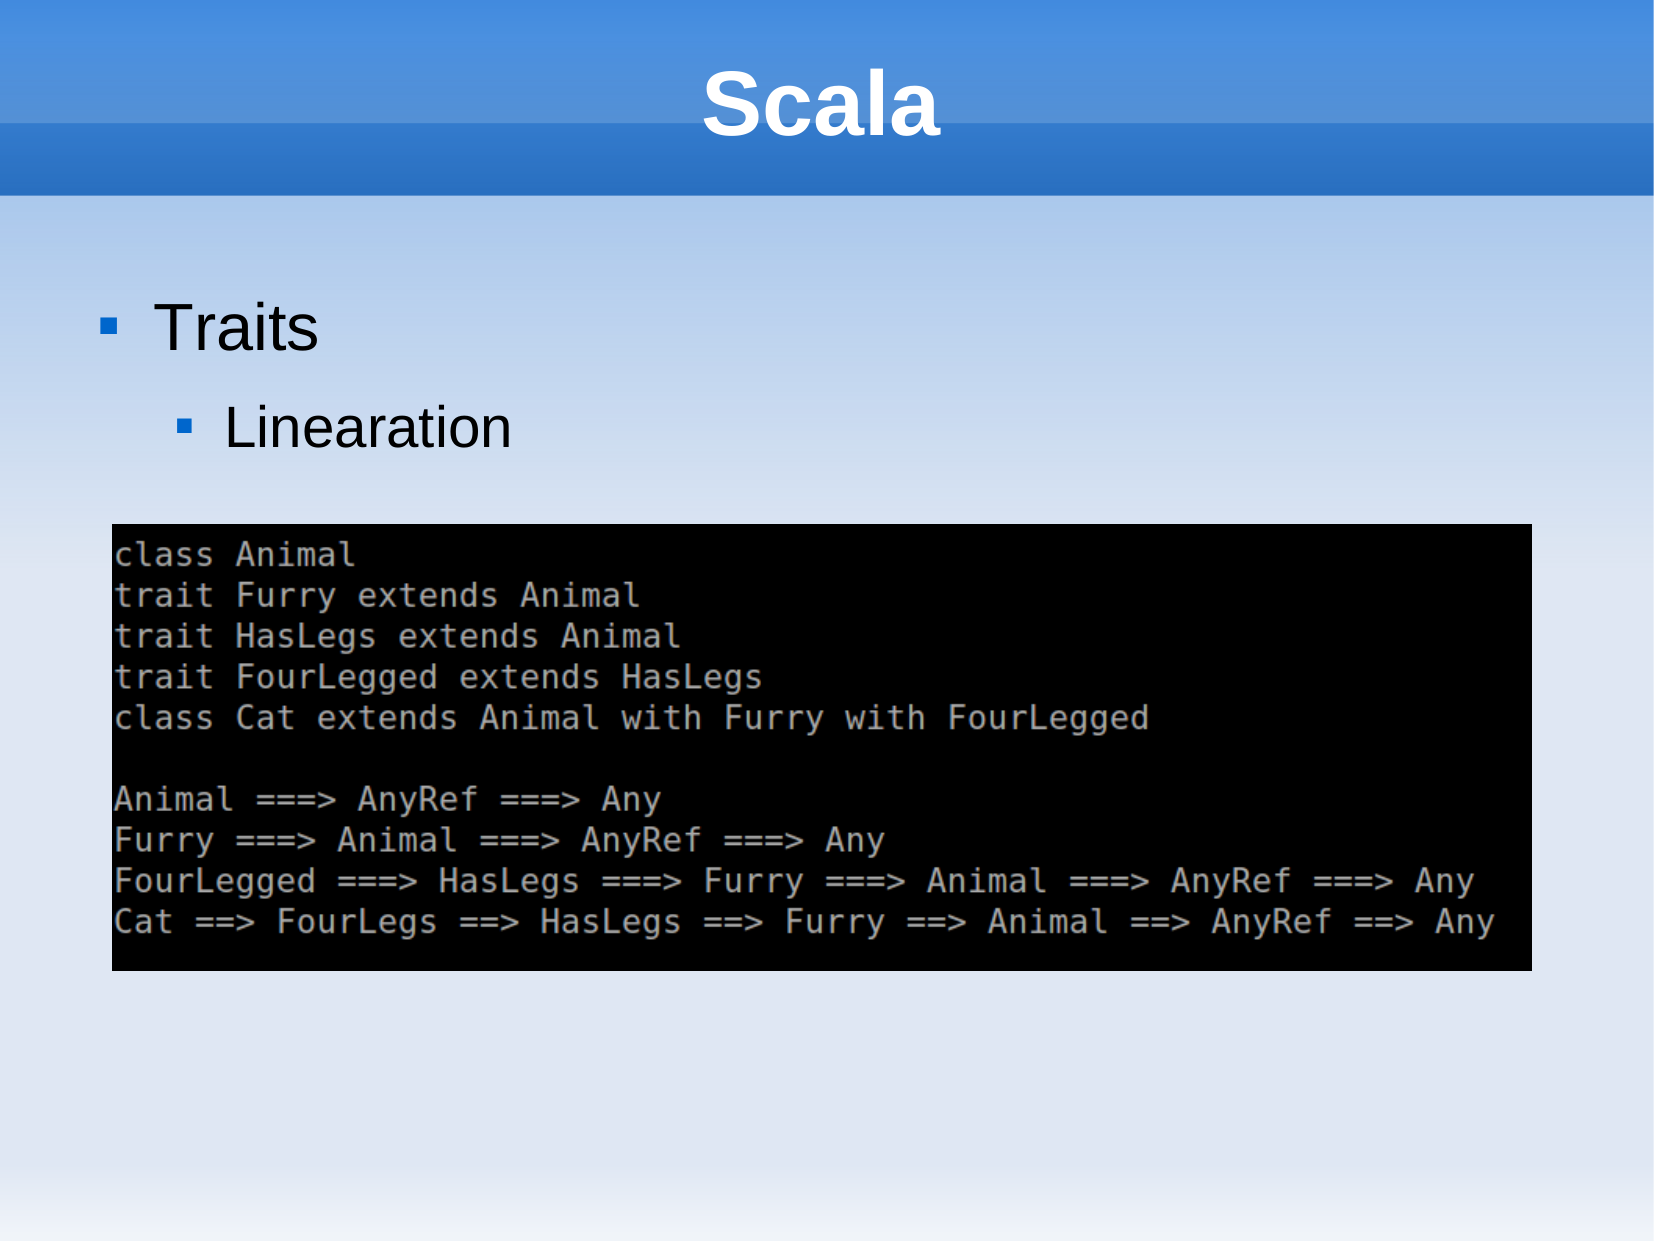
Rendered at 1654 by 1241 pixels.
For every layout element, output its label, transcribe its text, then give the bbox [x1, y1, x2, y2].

list Traits Linearation [82, 290, 1571, 1109]
title Scala [76, 0, 1565, 208]
picture [0, 0, 1654, 1241]
